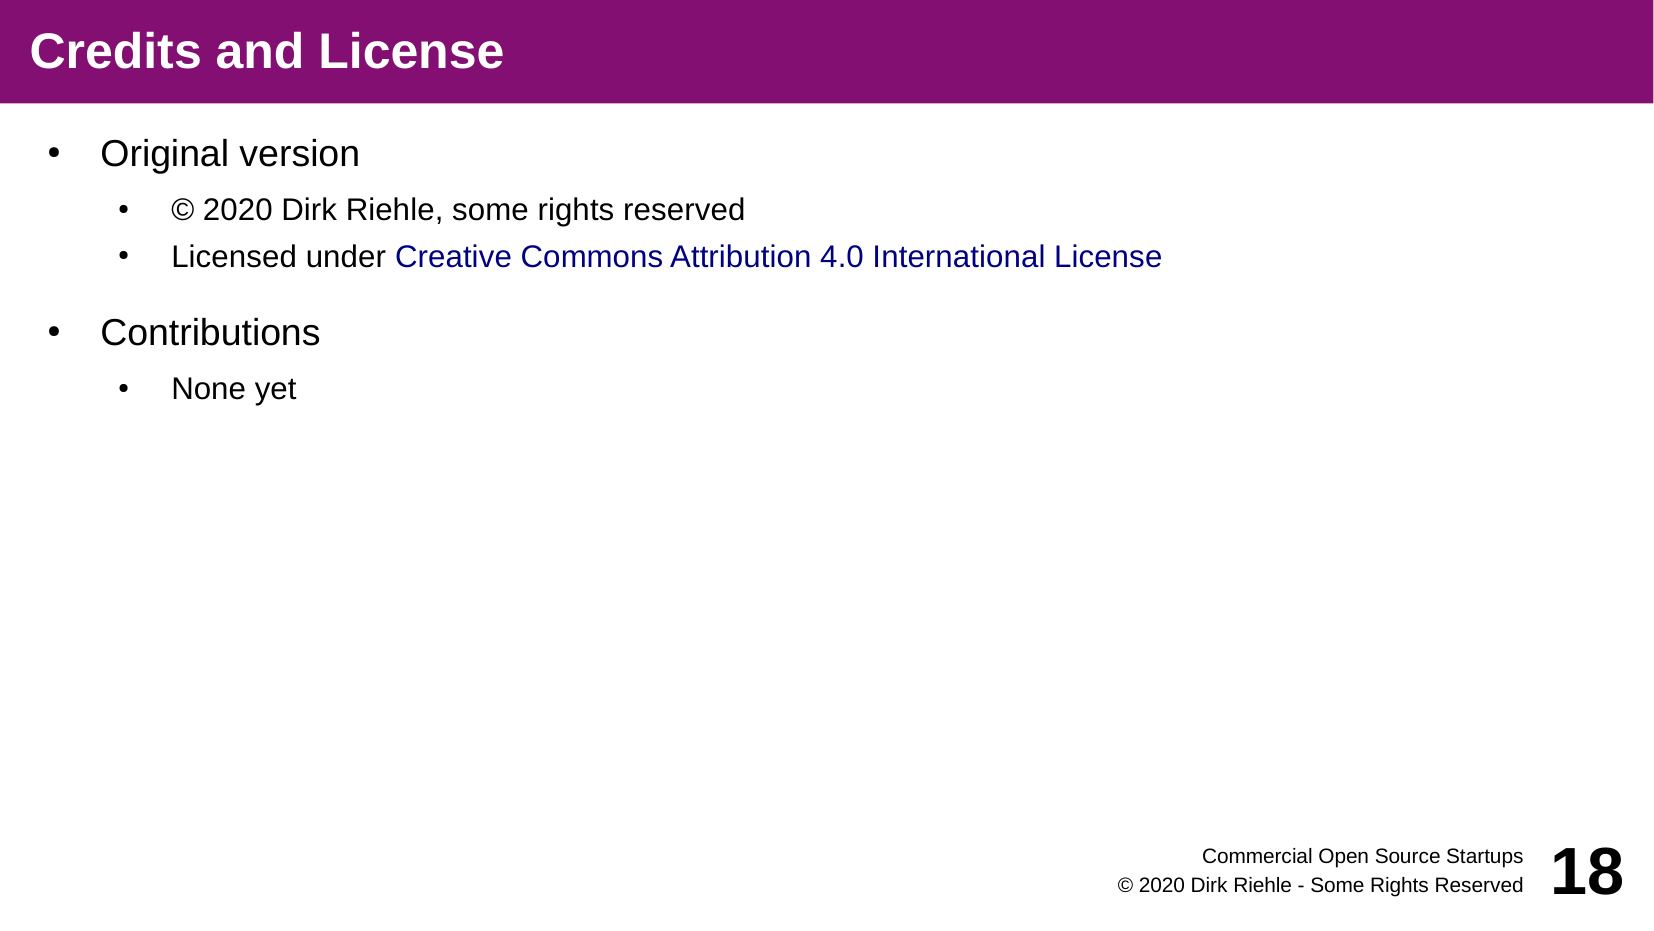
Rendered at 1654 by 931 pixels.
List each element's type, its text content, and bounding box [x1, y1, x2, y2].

list Original version © 2020 Dirk Riehle, some rights reserved Licensed under Creative Commons Attribution 4.0 International License Contributions None yet [29, 132, 1625, 813]
title Credits and License [0, 0, 1654, 104]
